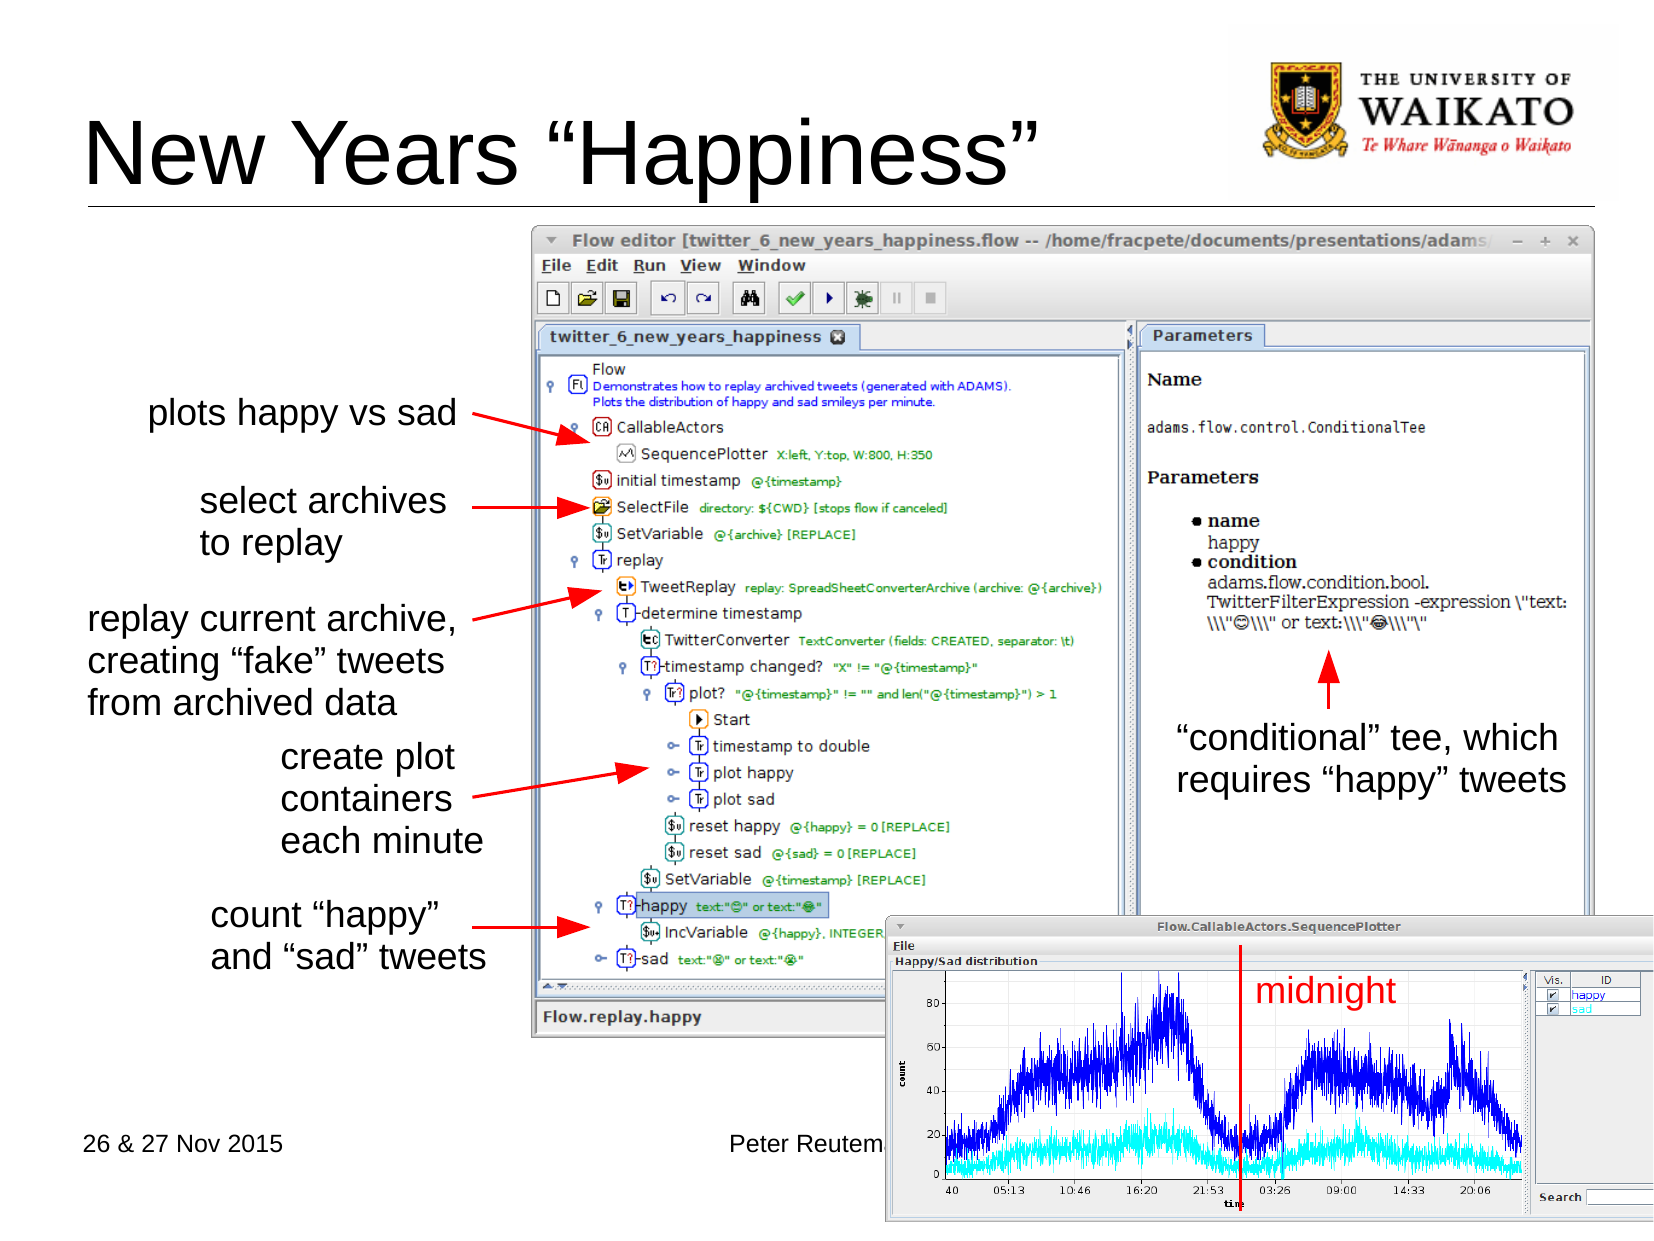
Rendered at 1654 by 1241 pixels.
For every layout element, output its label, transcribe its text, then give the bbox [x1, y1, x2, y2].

text_box midnight [1240, 962, 1412, 1020]
title New Years “Happiness” [82, 49, 1571, 257]
text_box count “happy” and “sad” tweets [195, 885, 502, 985]
text_box plots happy vs sad [132, 383, 473, 441]
picture [531, 225, 1654, 1222]
picture [1228, 24, 1619, 201]
text_box create plot containers each minute [265, 727, 500, 869]
text_box select archives to replay [184, 472, 473, 572]
text_box replay current archive, creating “fake” tweets from archived data [72, 590, 473, 732]
text_box “conditional” tee, which requires “happy” tweets [1161, 708, 1583, 808]
